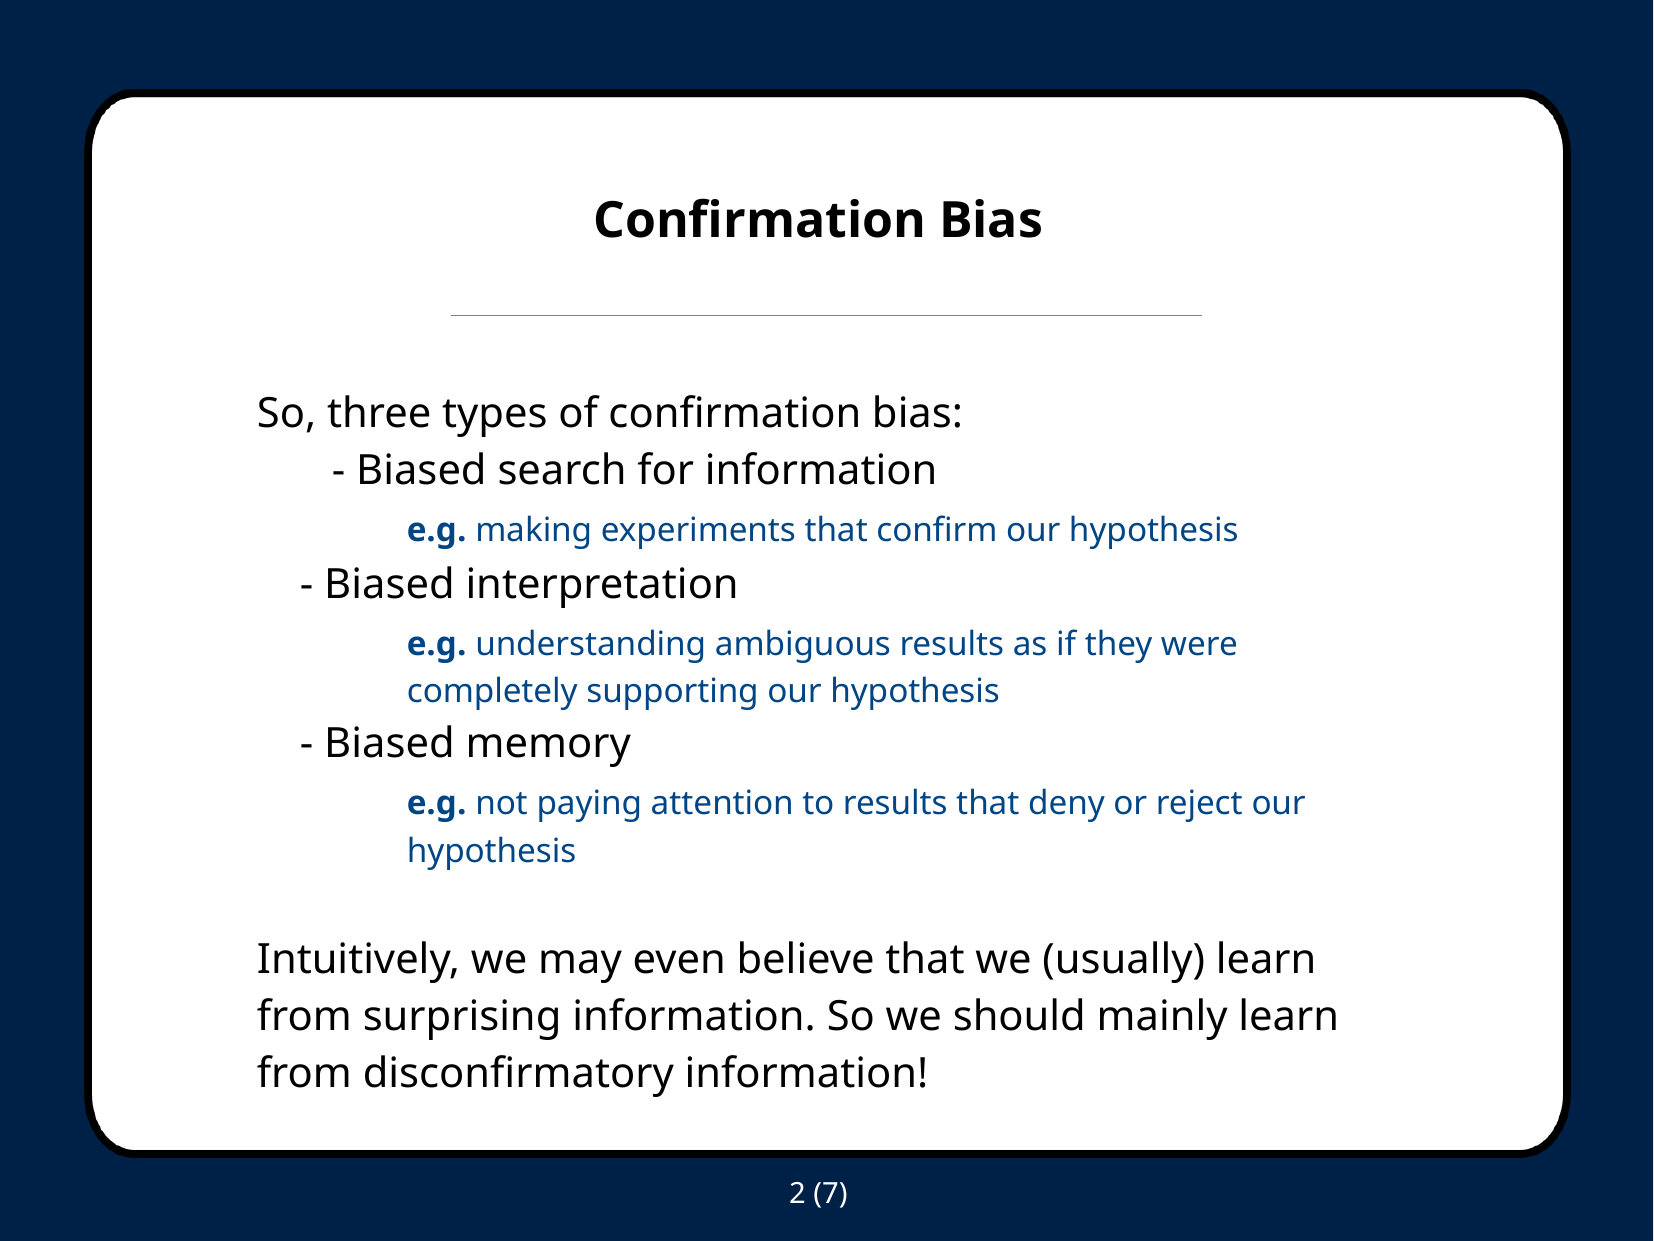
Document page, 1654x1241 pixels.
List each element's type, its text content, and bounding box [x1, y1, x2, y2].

picture [0, 0, 1654, 1241]
title Confirmation Bias [74, 188, 1562, 247]
title 2 (7) [74, 1170, 1562, 1214]
title So, three types of confirmation bias: - Biased search for information e.g. making experiments that confirm our hypothesis - Biased interpretation e.g. understanding ambiguous results as if they were completely supporting our hypothesis - Biased memory e.g. not paying attention to results that deny or reject our hypothesis Intuitively, we may even believe that we (usually) learn from surprising information. So we should mainly learn from disconfirmatory information! [256, 435, 1396, 1047]
